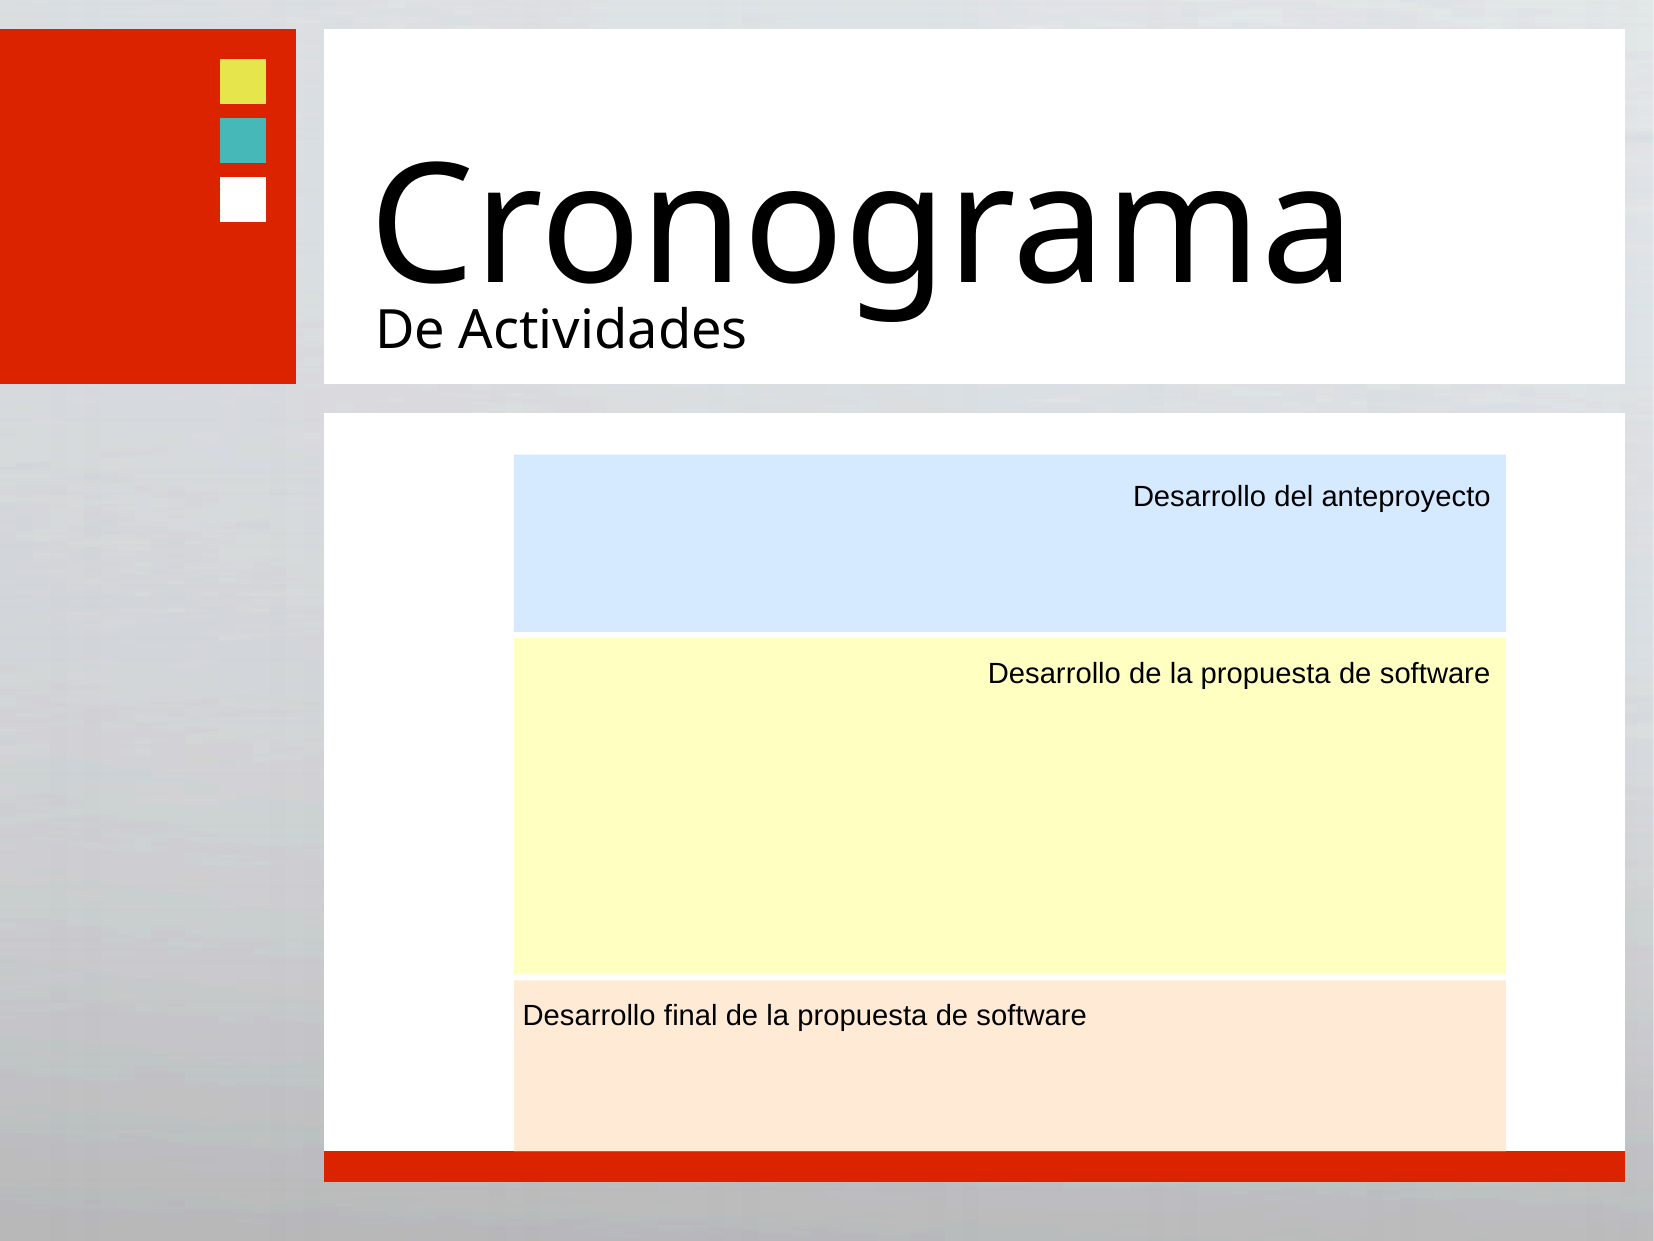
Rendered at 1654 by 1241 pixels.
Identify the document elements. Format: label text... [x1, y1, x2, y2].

text_box Desarrollo final de la propuesta de software [507, 991, 1103, 1040]
text_box De Actividades [360, 283, 750, 359]
text_box [513, 637, 1506, 975]
text_box Desarrollo de la propuesta de software [972, 649, 1506, 698]
text_box Cronograma [354, 96, 1595, 301]
text_box [513, 454, 1506, 632]
picture [0, 0, 1654, 1241]
text_box [513, 980, 1506, 1152]
text_box Desarrollo del anteproyecto [1118, 472, 1506, 521]
